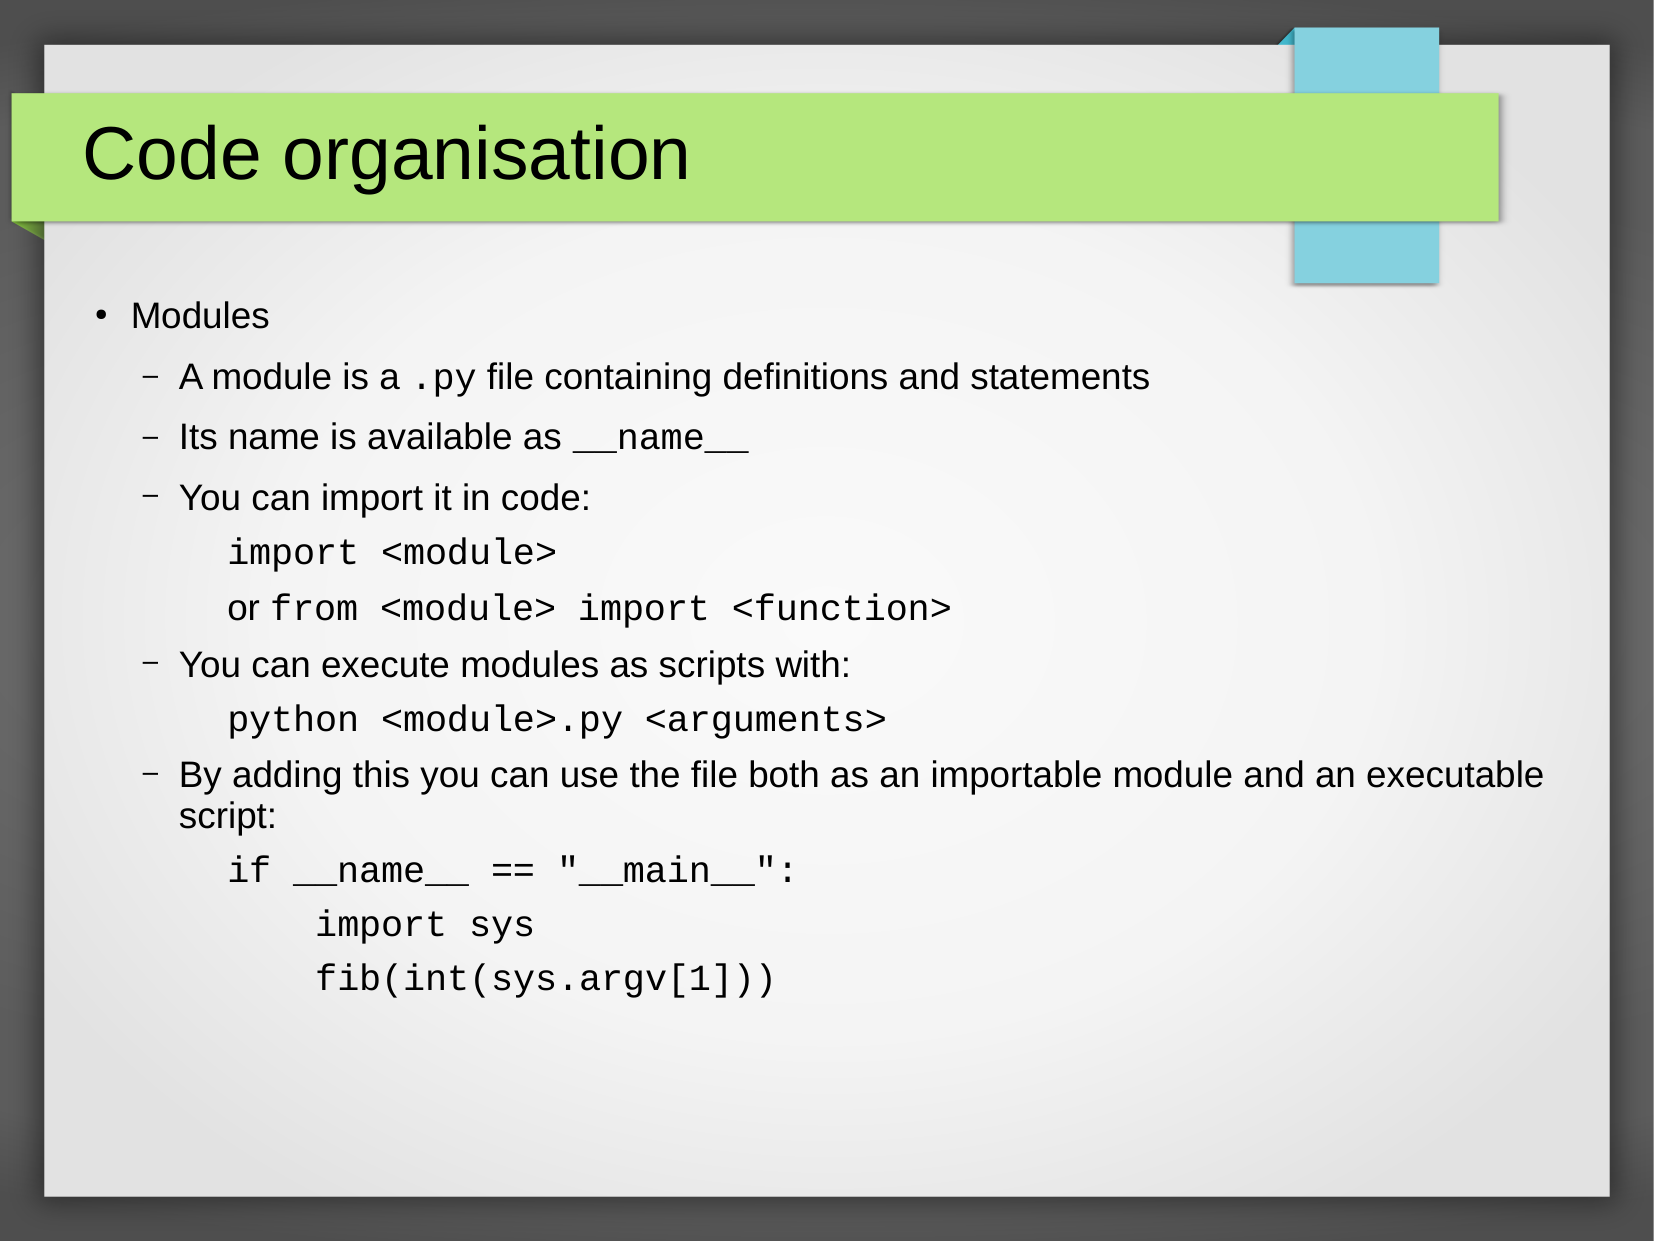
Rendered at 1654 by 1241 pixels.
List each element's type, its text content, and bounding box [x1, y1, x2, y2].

title Code organisation [82, 94, 1264, 213]
picture [0, 0, 1654, 1241]
list Modules A module is a .py file containing definitions and statements Its name is available as __name__ You can import it in code: import <module> or from <module> import <function> You can execute modules as scripts with: python <module>.py <arguments> By adding this you can use the file both as an importable module and an executable script: if __name__ == "__main__": import sys fib(int(sys.argv[1])) [82, 295, 1571, 1015]
